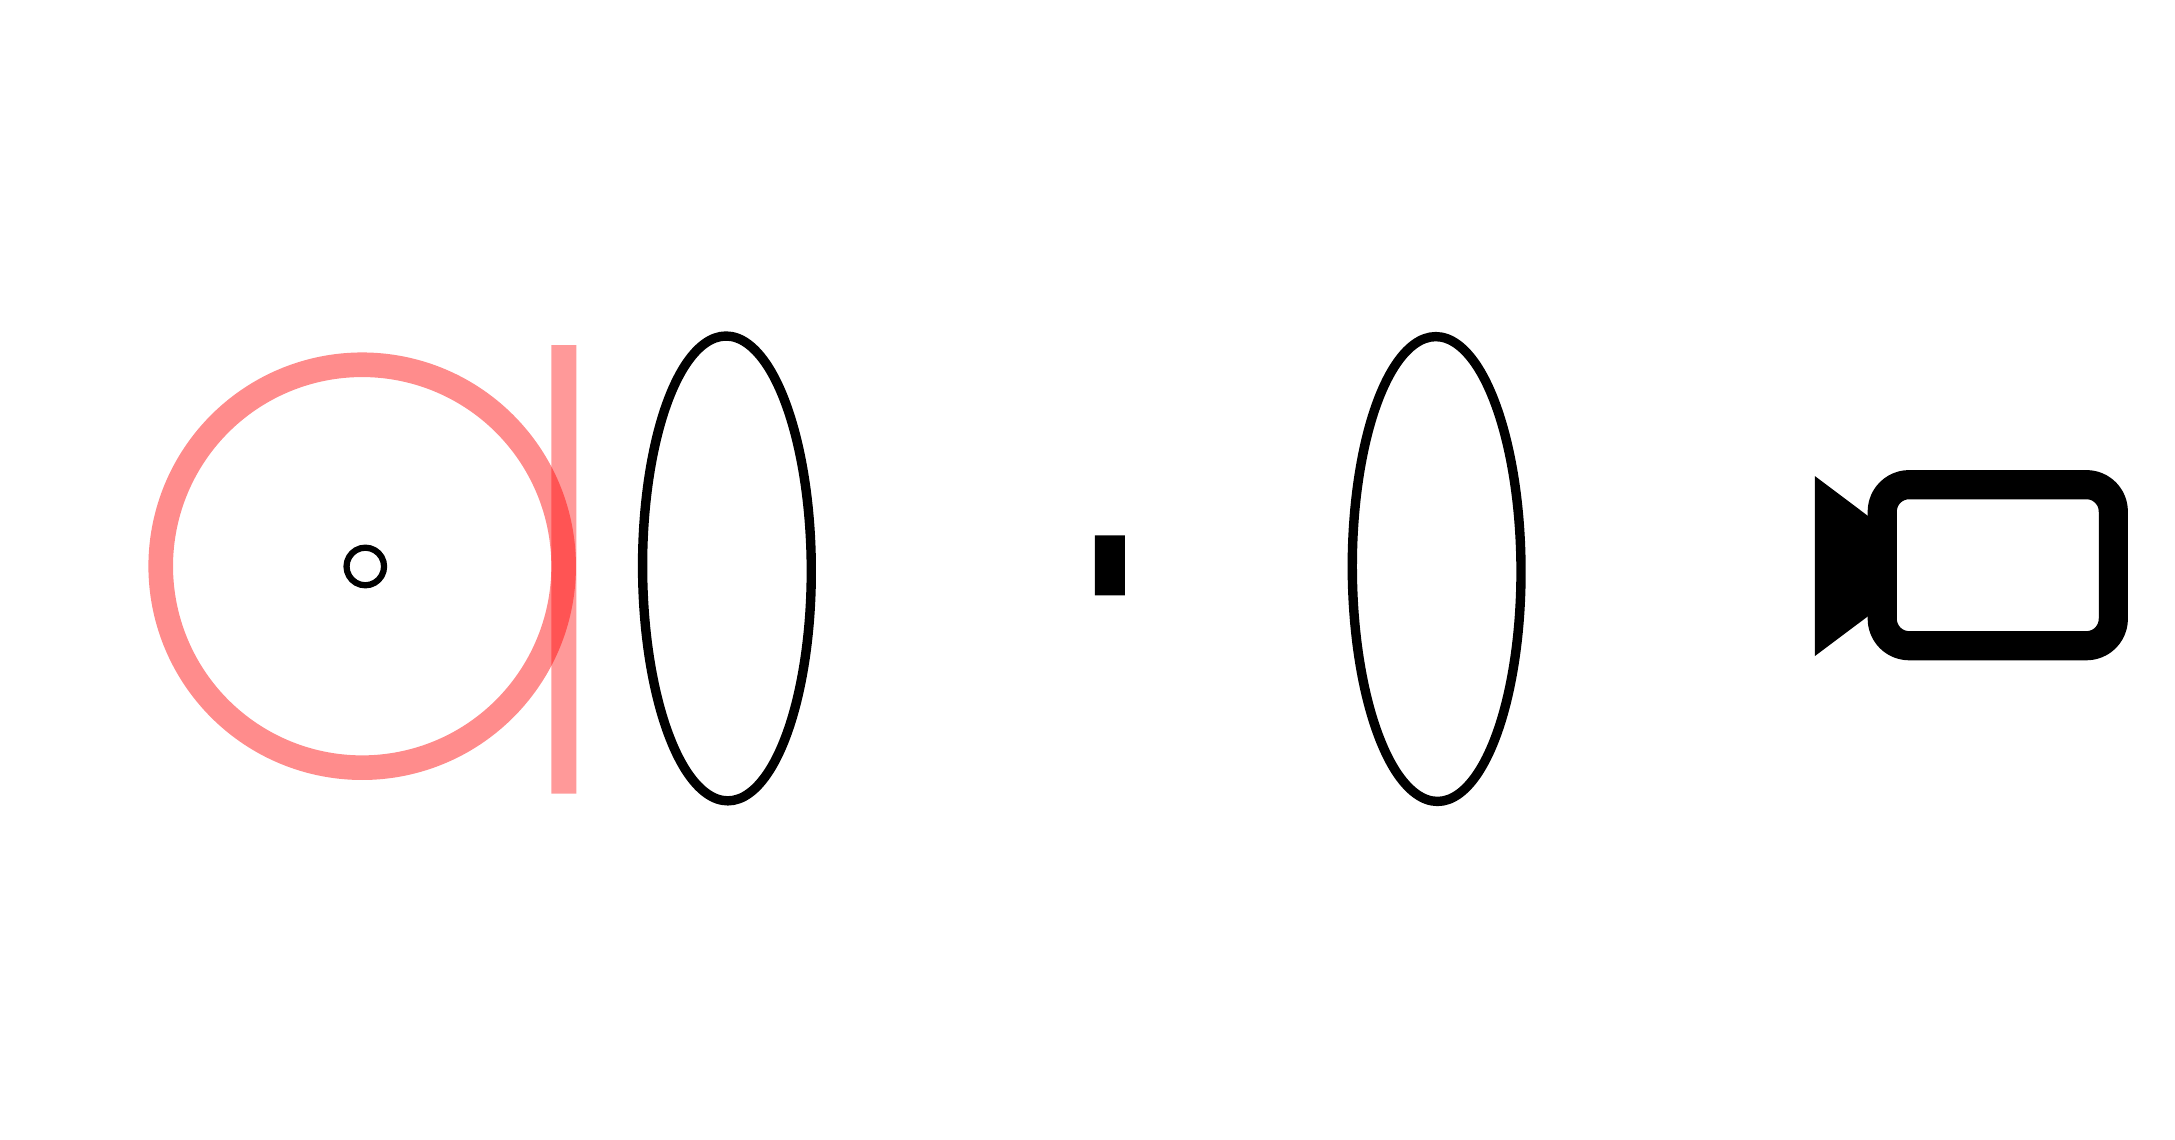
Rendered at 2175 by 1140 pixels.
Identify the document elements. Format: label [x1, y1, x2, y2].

text_box [148, 352, 576, 781]
text_box [1882, 484, 2114, 646]
text_box [1814, 476, 1875, 657]
text_box [642, 336, 812, 801]
text_box [1352, 336, 1522, 802]
text_box [1094, 535, 1125, 596]
